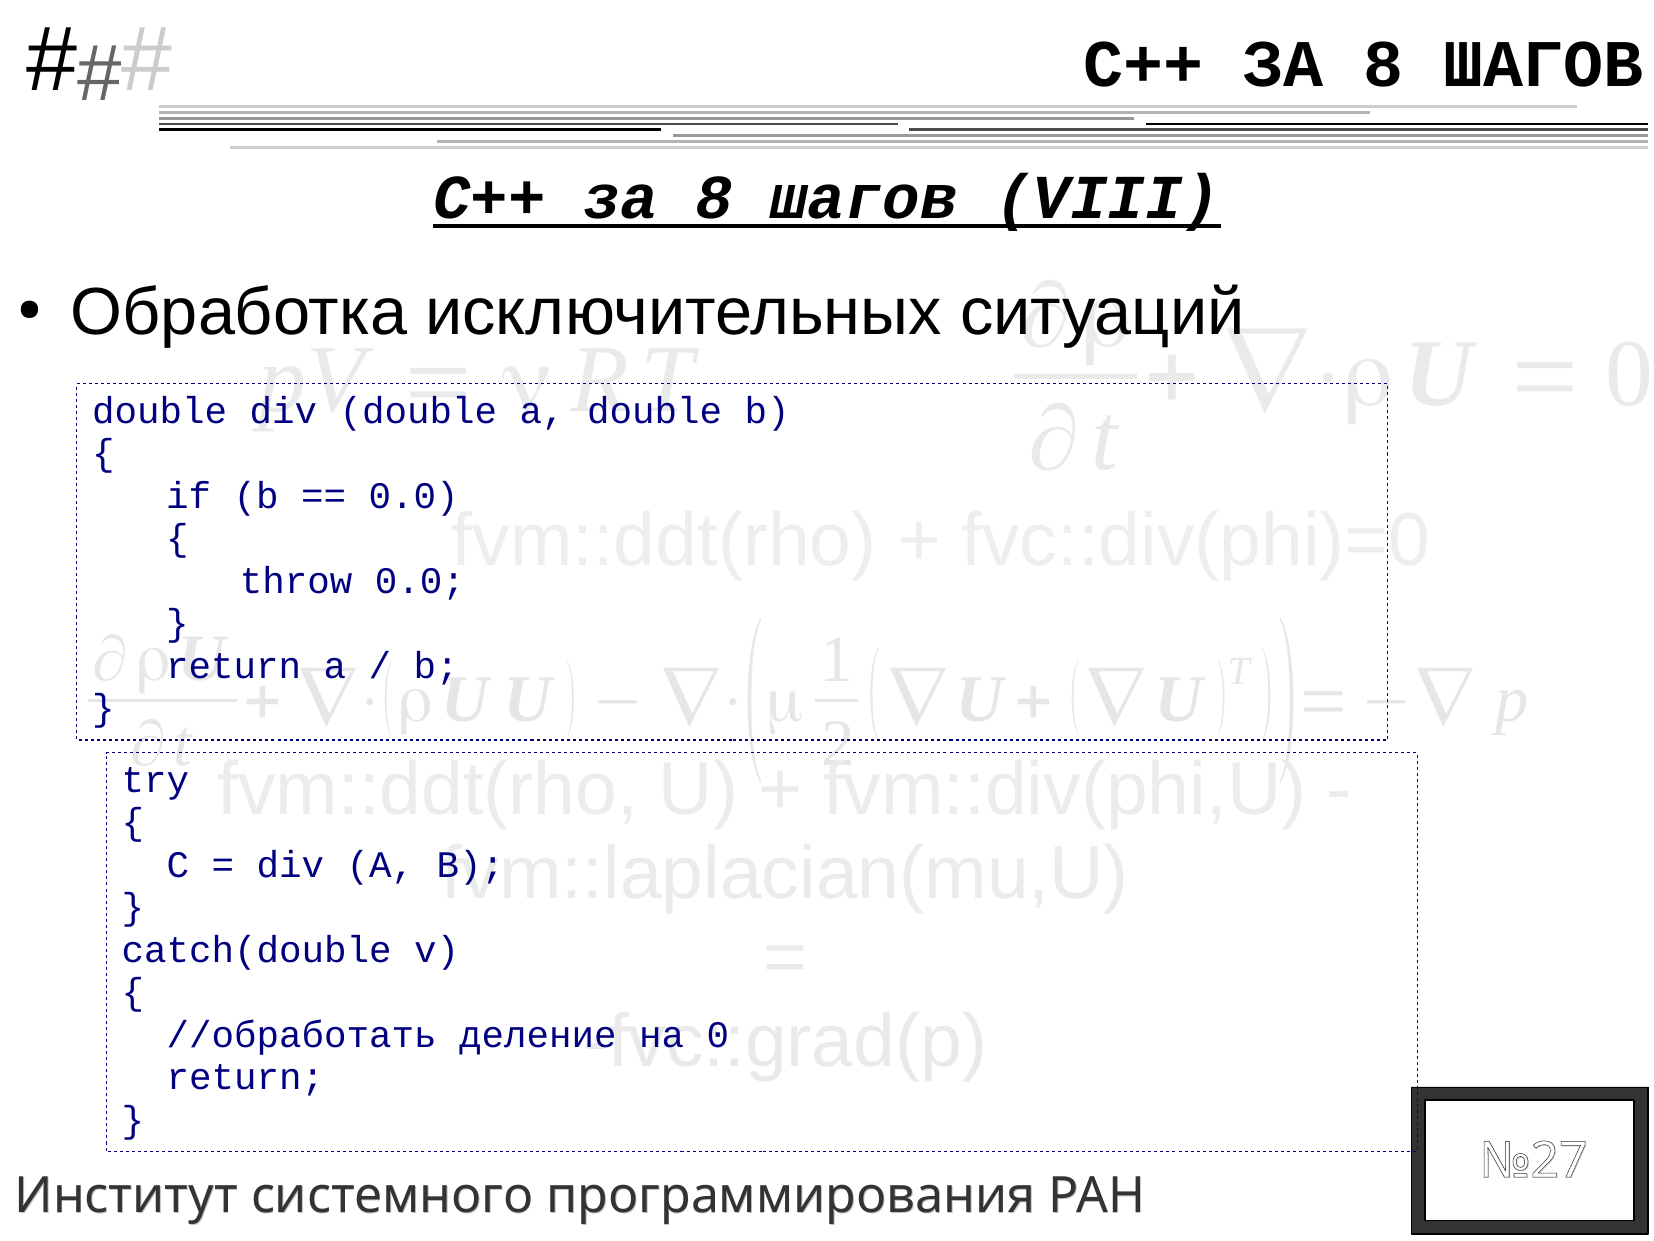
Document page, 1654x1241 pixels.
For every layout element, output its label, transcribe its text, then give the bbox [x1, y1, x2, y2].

text_box try { C = div (A, B); } catch(double v) { //обработать деление на 0 return; } [106, 752, 1418, 1152]
list Обработка исключительных ситуаций [0, 274, 1654, 1093]
title C++ за 8 шагов (VIII) [0, 147, 1654, 257]
text_box double div (double a, double b) { if (b == 0.0) { throw 0.0; } return a / b; } [76, 383, 1388, 741]
